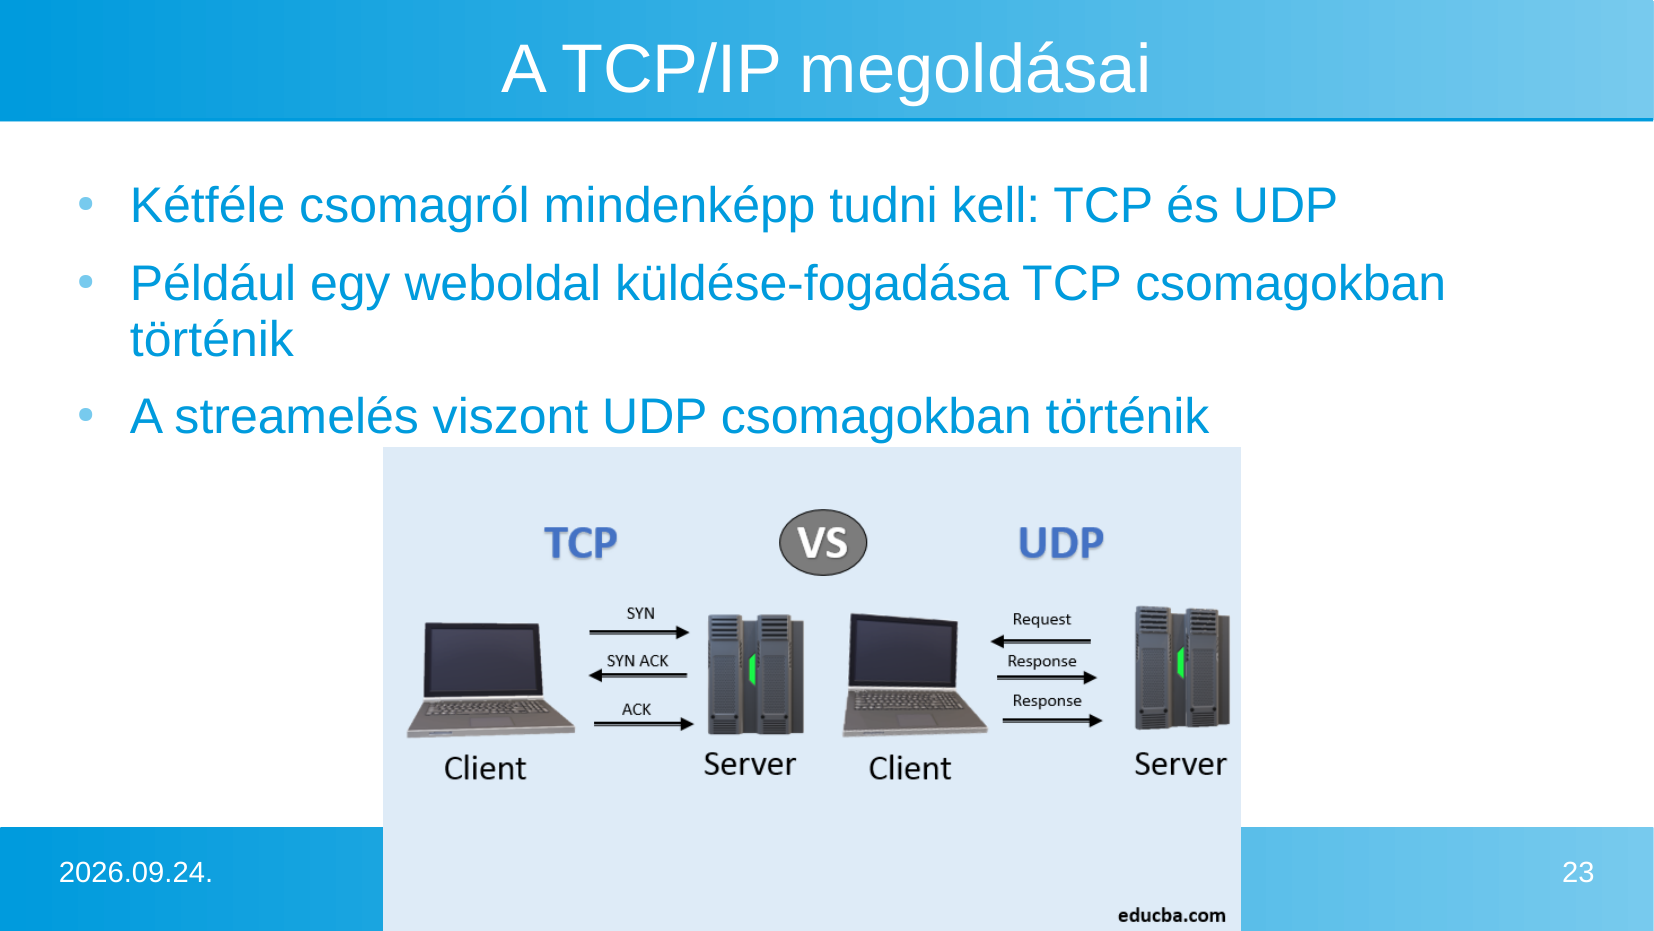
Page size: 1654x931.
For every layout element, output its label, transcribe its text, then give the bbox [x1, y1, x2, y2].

list Kétféle csomagról mindenképp tudni kell: TCP és UDP Például egy weboldal küldése-fogadása TCP csomagokban történik A streamelés viszont UDP csomagokban történik [59, 177, 1595, 473]
picture [383, 447, 1241, 931]
title A TCP/IP megoldásai [59, 29, 1595, 108]
